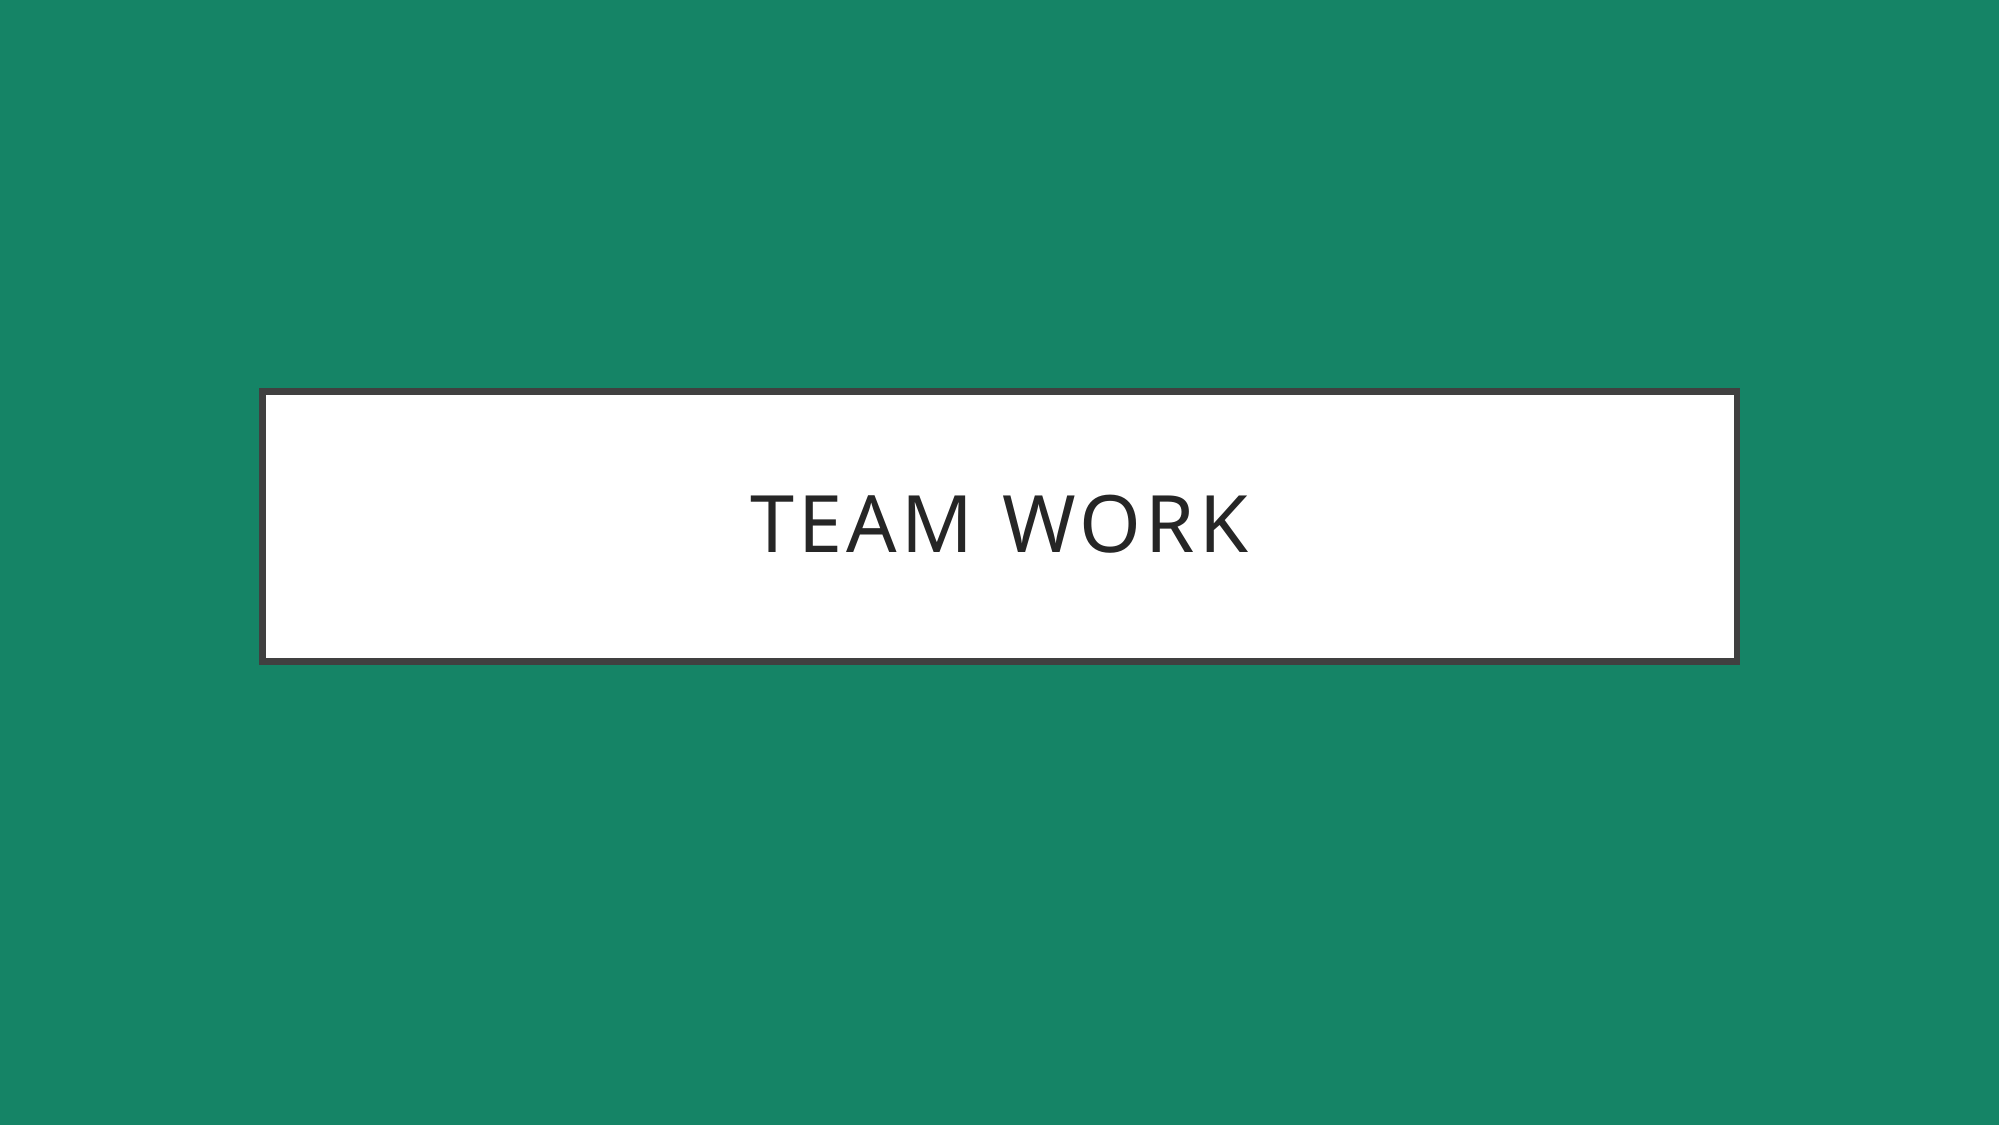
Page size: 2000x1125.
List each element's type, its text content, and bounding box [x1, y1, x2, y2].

title Team work [262, 391, 1737, 662]
